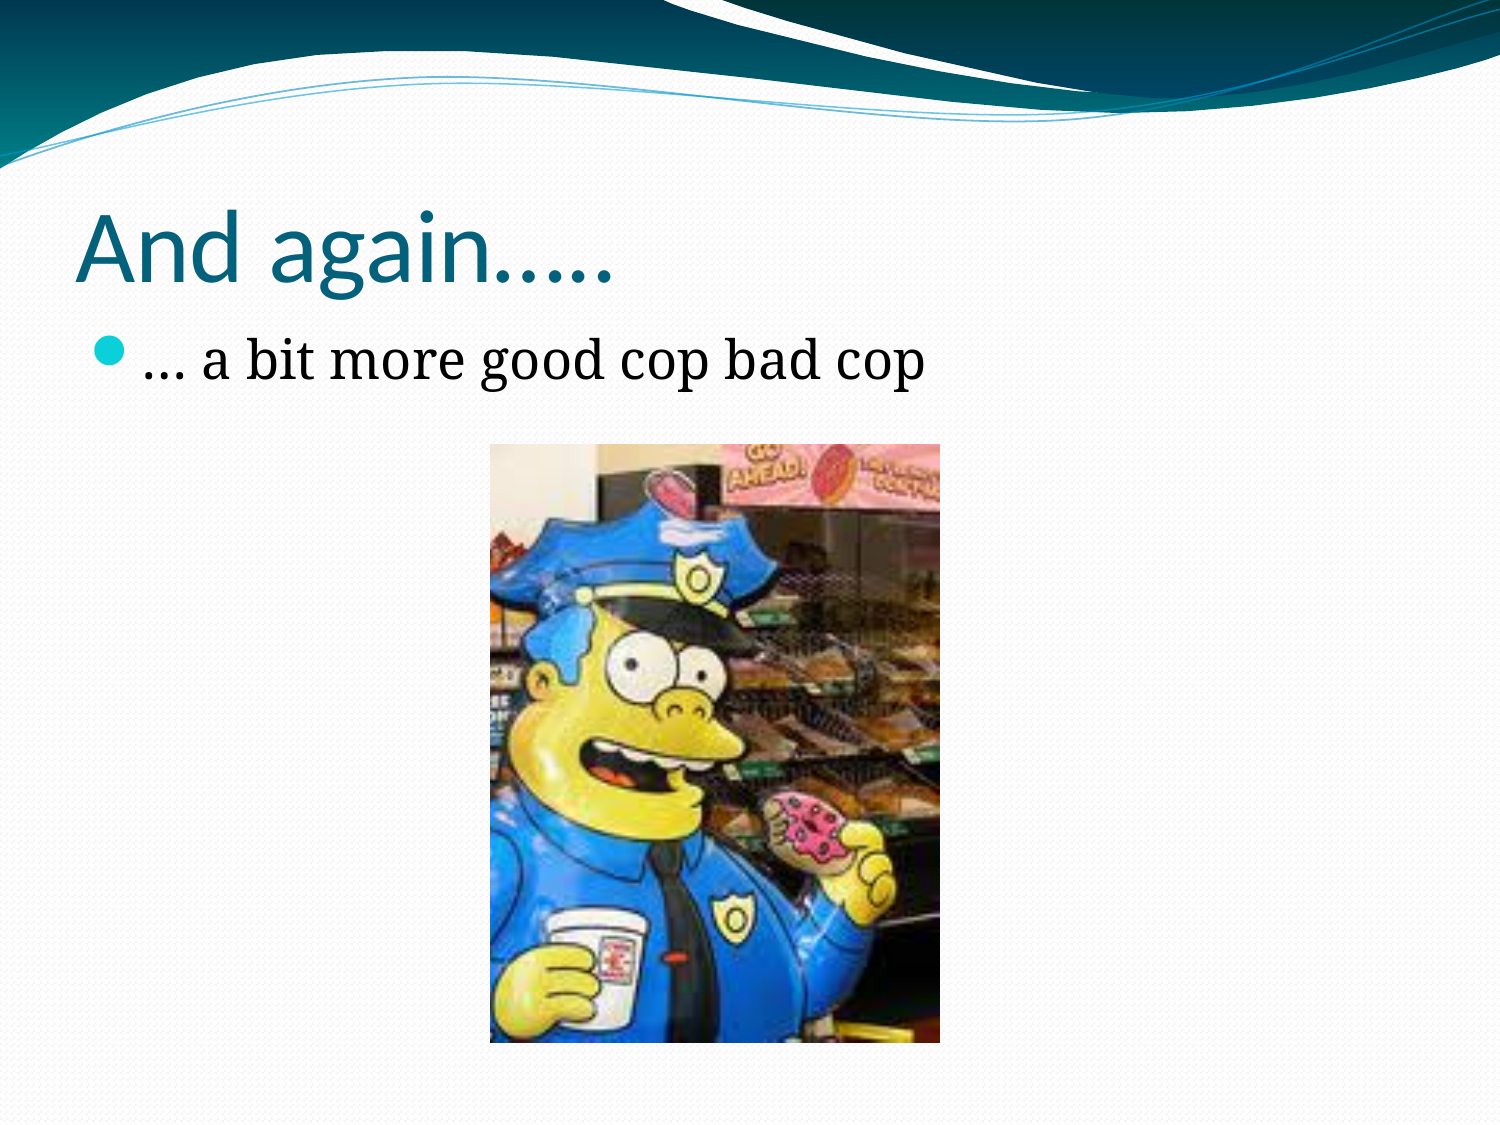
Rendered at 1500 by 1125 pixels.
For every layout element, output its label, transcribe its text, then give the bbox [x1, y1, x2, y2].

picture [490, 444, 940, 1043]
title And again….. [75, 115, 1426, 304]
list … a bit more good cop bad cop [75, 317, 1426, 1038]
